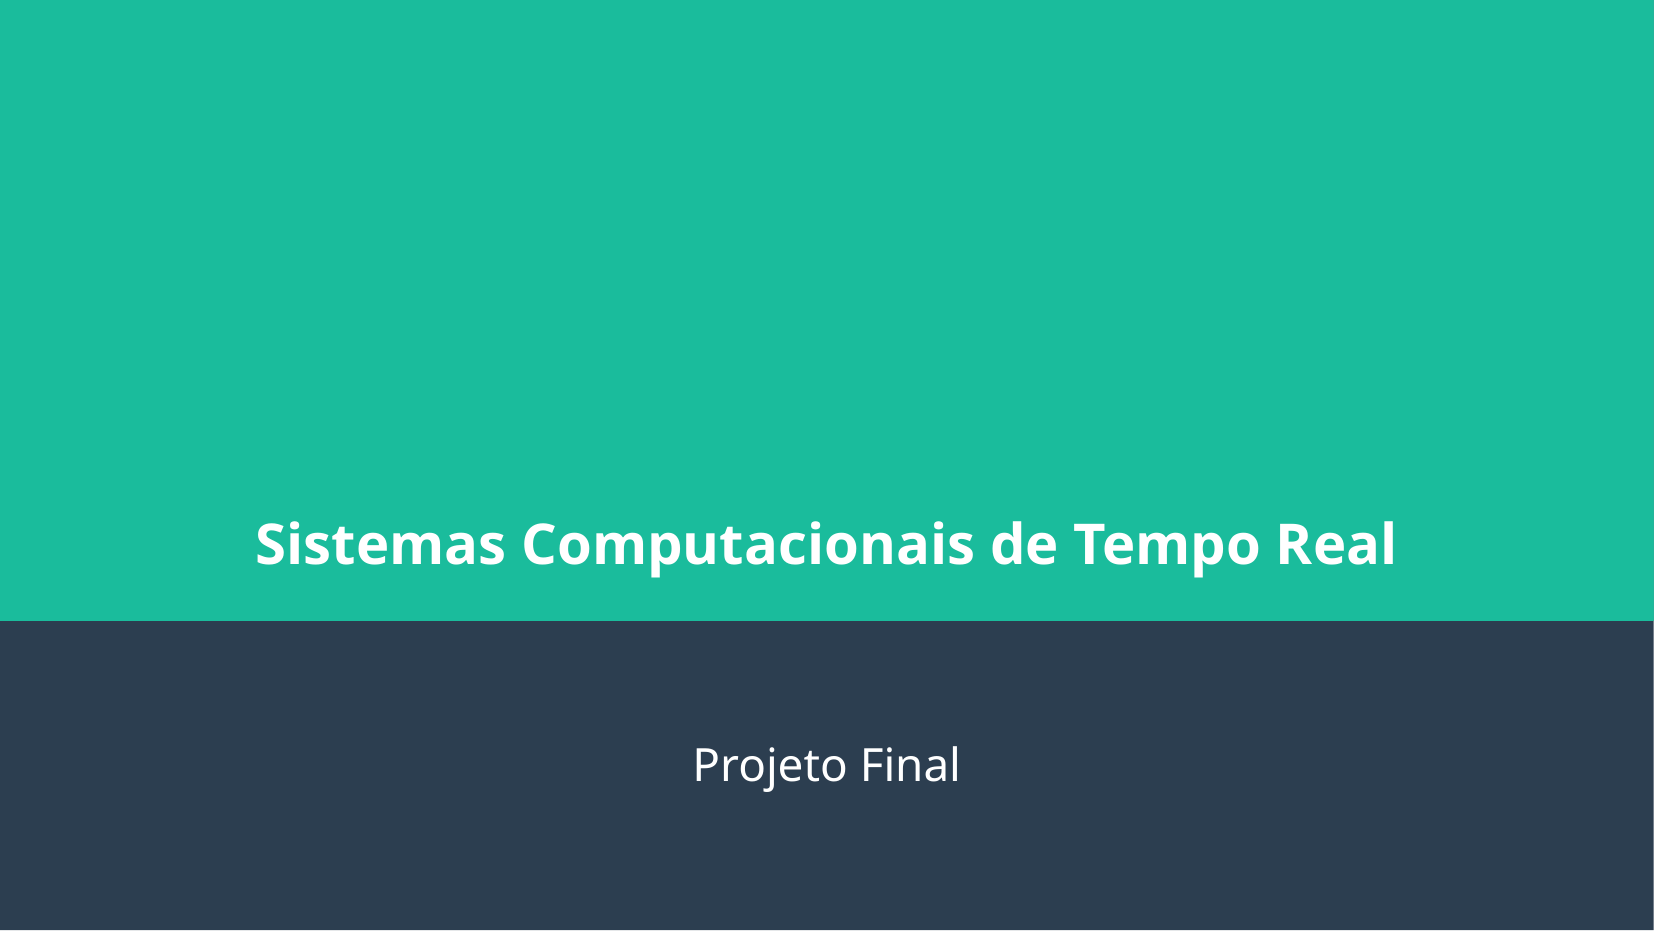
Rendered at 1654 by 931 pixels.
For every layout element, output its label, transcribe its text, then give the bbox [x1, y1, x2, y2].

subtitle Projeto Final [59, 642, 1595, 886]
title Sistemas Computacionais de Tempo Real [59, 465, 1595, 583]
